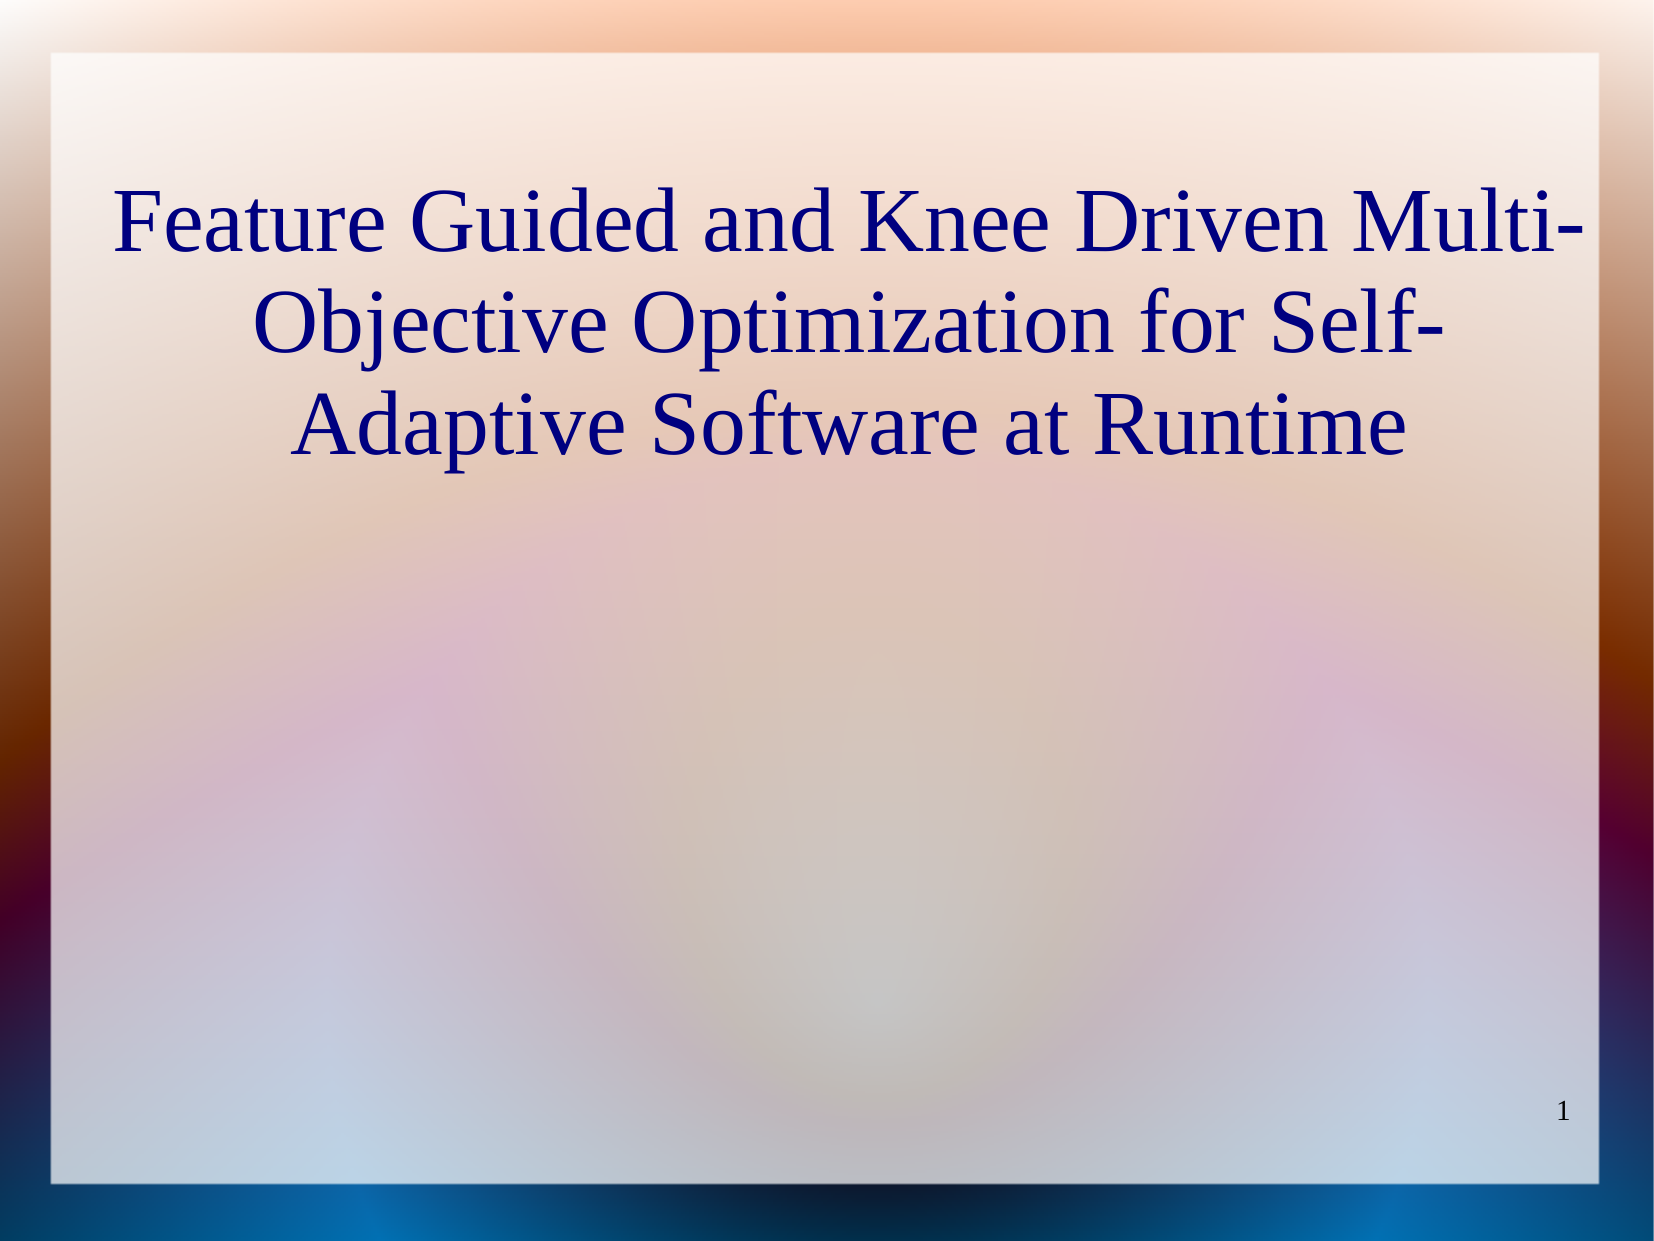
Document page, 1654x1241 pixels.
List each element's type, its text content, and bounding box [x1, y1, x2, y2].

title Feature Guided and Knee Driven Multi-Objective Optimization for Self-Adaptive Software at Runtime [106, 169, 1595, 982]
picture [0, 0, 1654, 1241]
